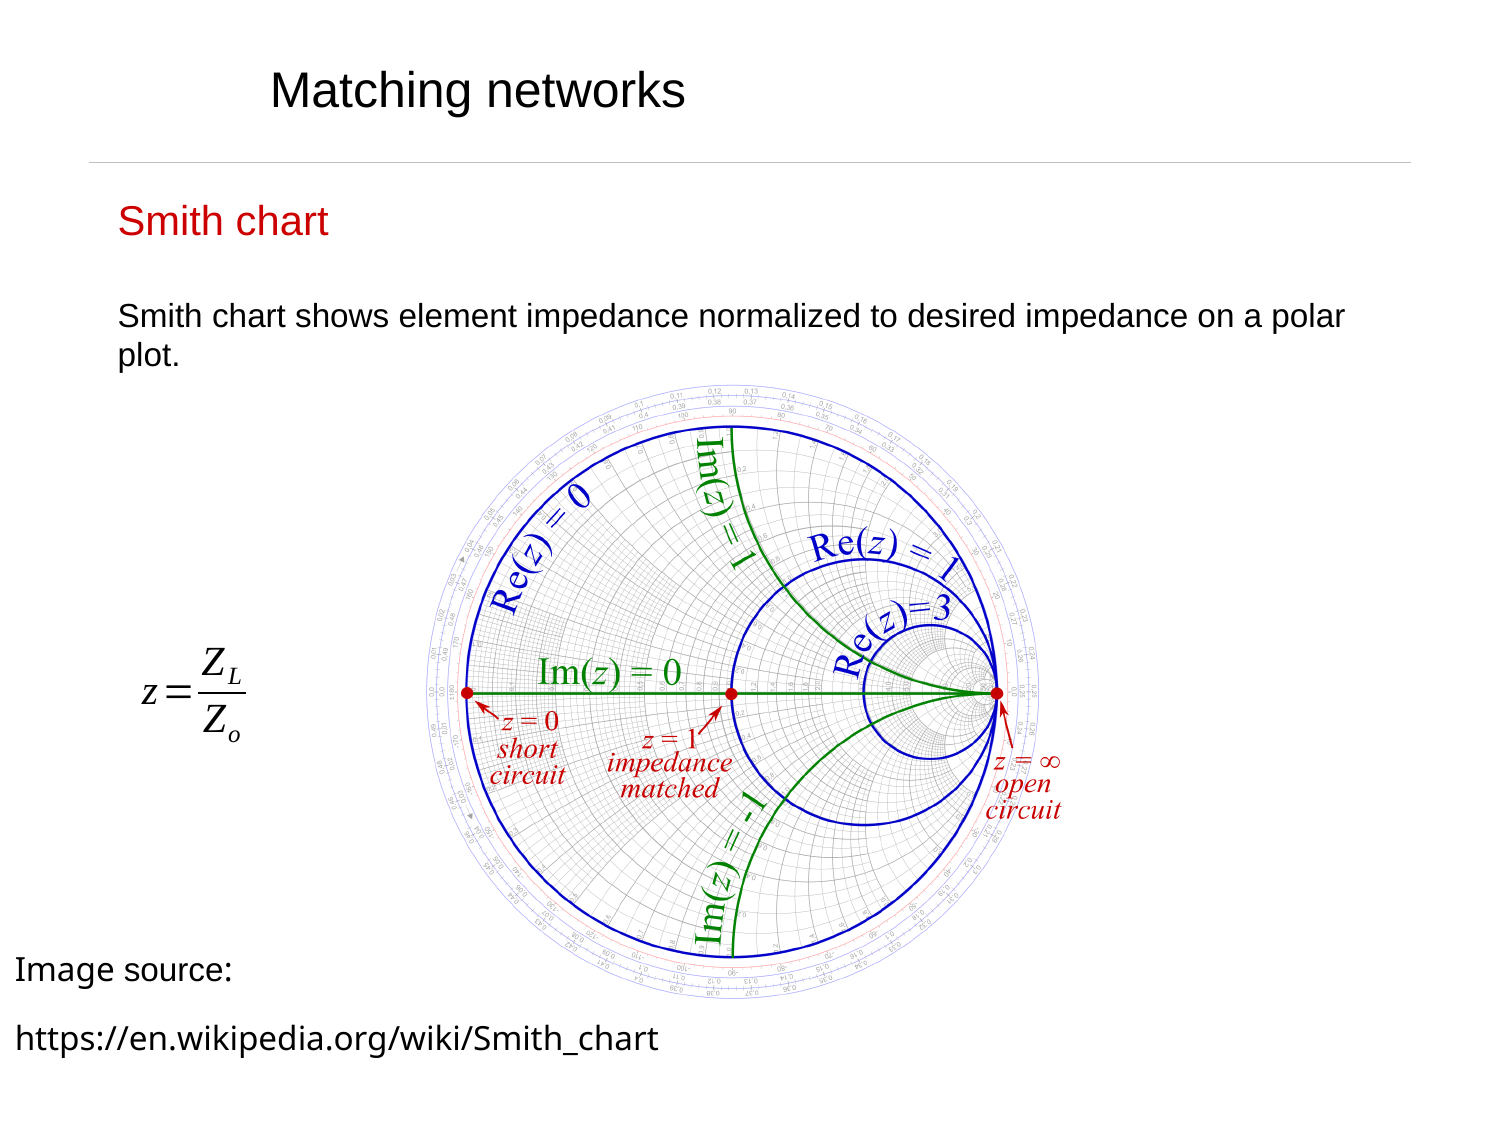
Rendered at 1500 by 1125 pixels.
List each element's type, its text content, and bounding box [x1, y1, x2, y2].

list Smith chart Smith chart shows element impedance normalized to desired impedance on a polar plot. [102, 186, 1396, 901]
text_box Matching networks [254, 31, 1347, 150]
list Image source: https://en.wikipedia.org/wiki/Smith_chart [0, 945, 1500, 1111]
chart [133, 637, 253, 748]
picture [420, 384, 1066, 945]
